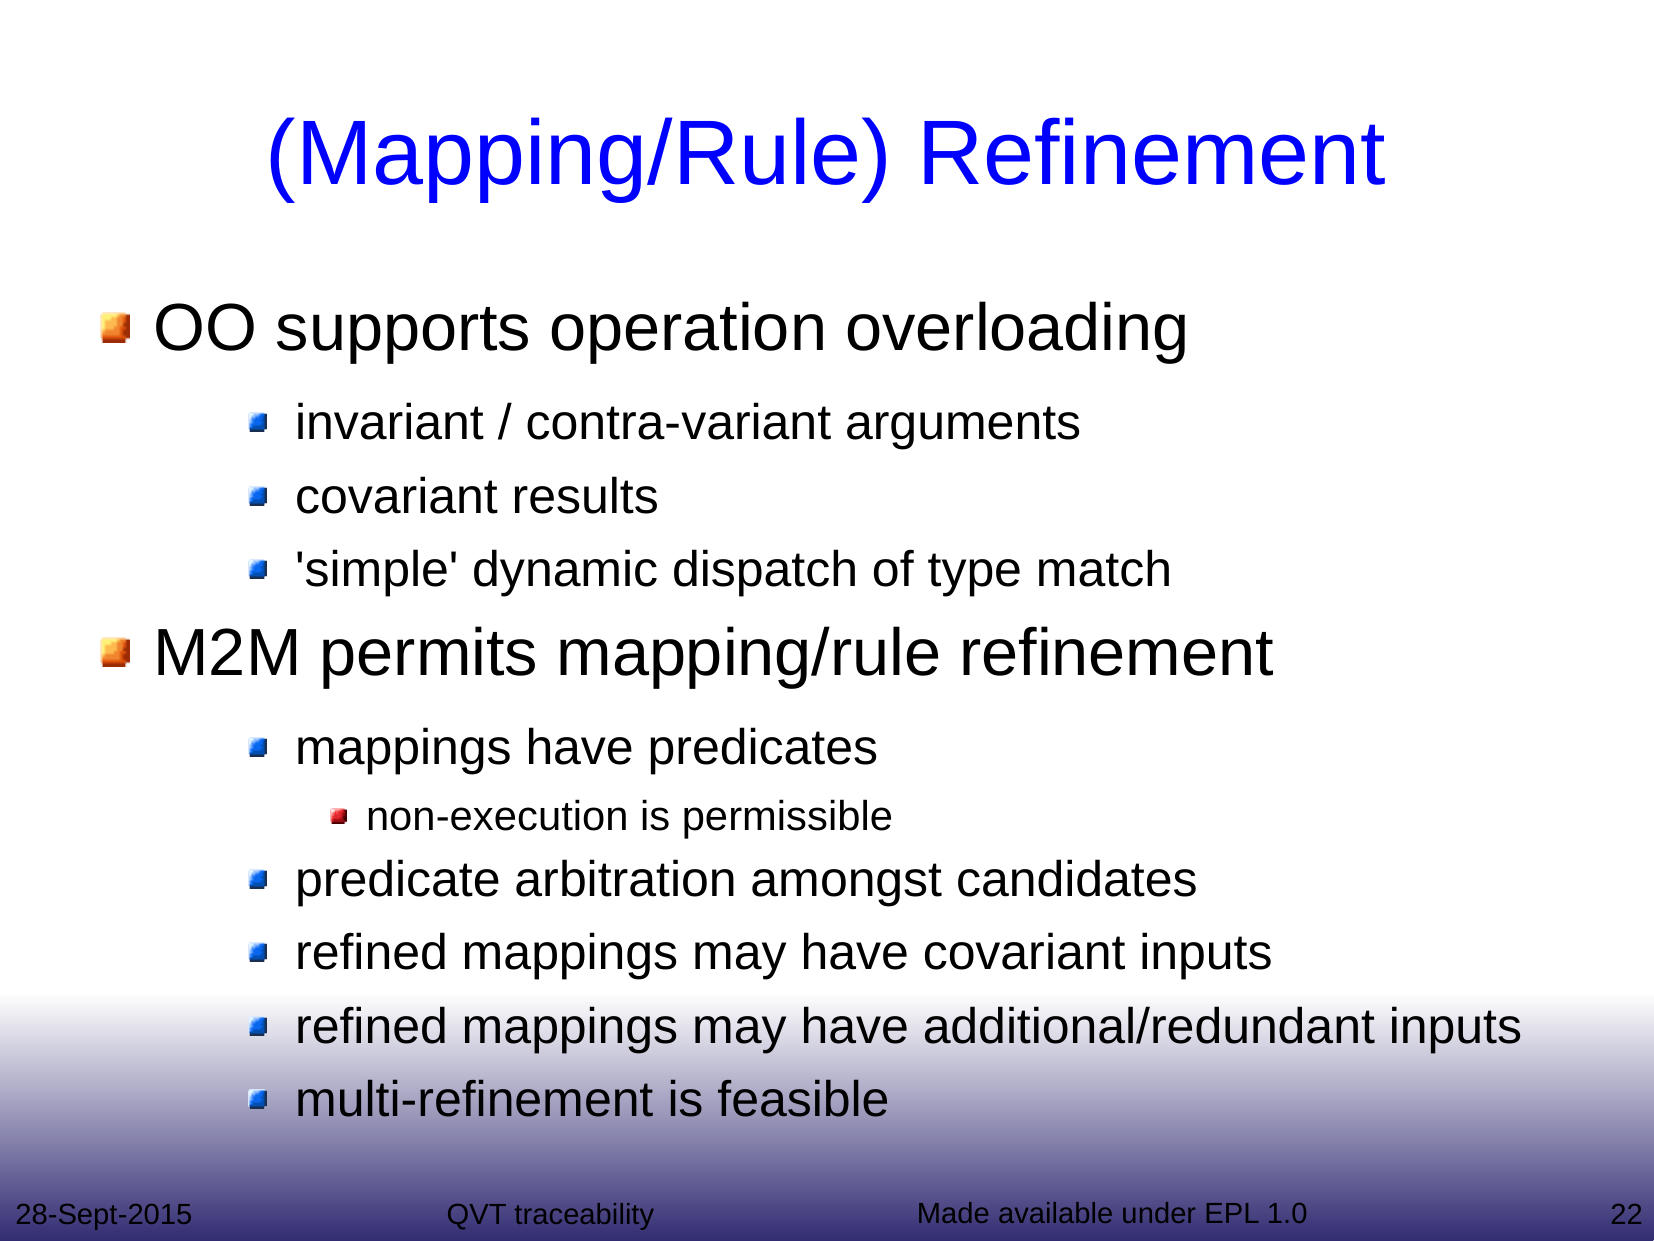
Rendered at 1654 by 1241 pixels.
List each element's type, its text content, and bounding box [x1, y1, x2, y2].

title (Mapping/Rule) Refinement [82, 49, 1571, 257]
list OO supports operation overloading invariant / contra-variant arguments covariant results 'simple' dynamic dispatch of type match M2M permits mapping/rule refinement mappings have predicates non-execution is permissible predicate arbitration amongst candidates refined mappings may have covariant inputs refined mappings may have additional/redundant inputs multi-refinement is feasible [82, 290, 1571, 1128]
